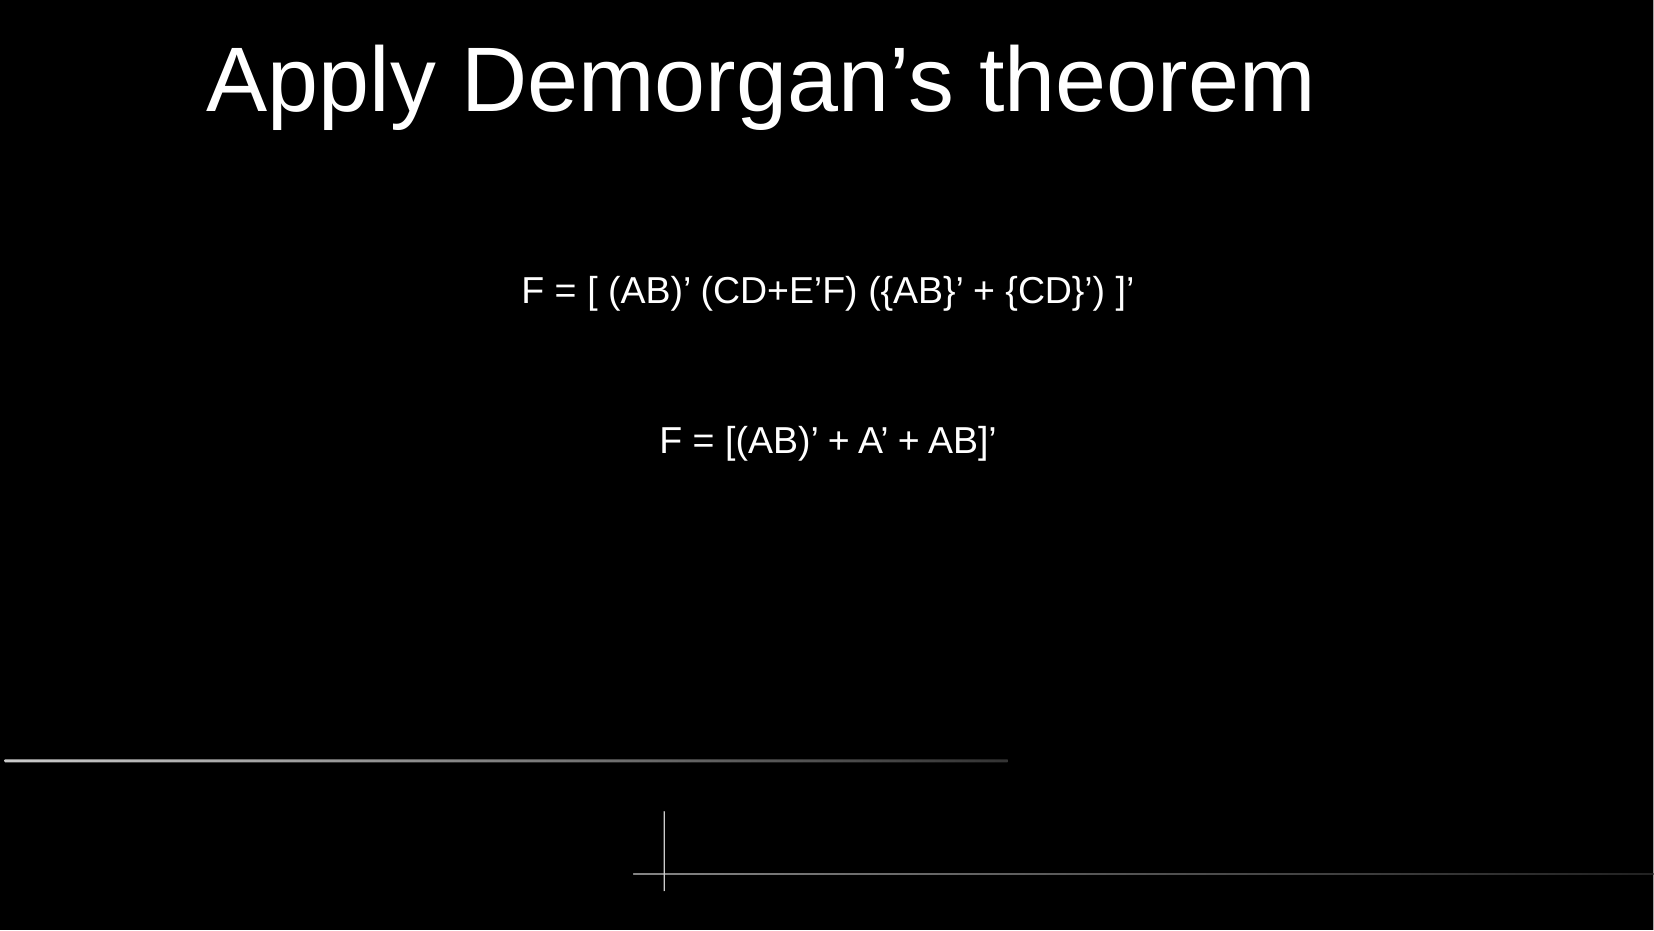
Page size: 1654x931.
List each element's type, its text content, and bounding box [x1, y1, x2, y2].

title Apply Demorgan’s theorem [23, 10, 1501, 151]
text_box F = [(AB)’ + A’ + AB]’ [644, 412, 1012, 470]
text_box F = [ (AB)’ (CD+E’F) ({AB}’ + {CD}’) ]’ [506, 262, 1150, 320]
